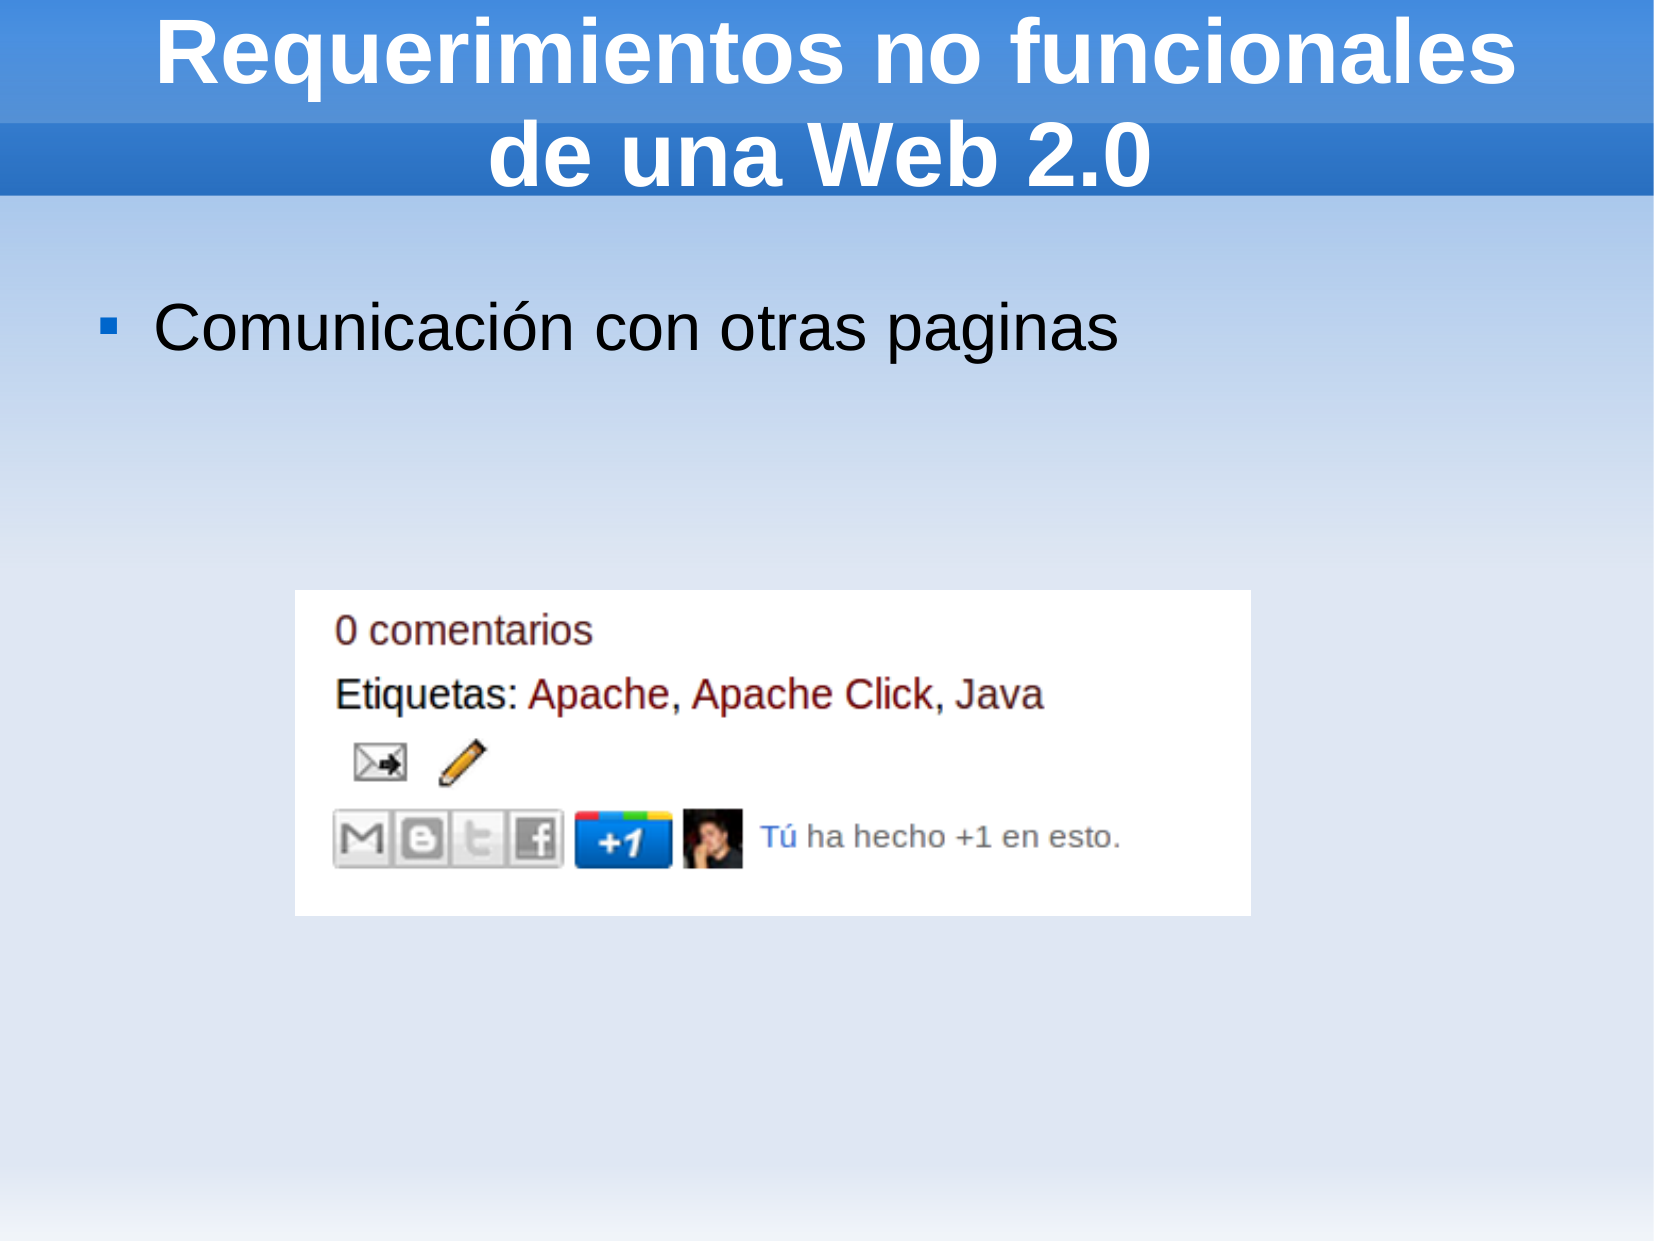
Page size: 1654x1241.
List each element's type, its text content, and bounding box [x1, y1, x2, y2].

picture [0, 0, 1654, 1241]
title Requerimientos no funcionales de una Web 2.0 [76, 1, 1565, 207]
list Comunicación con otras paginas [82, 290, 1571, 1094]
